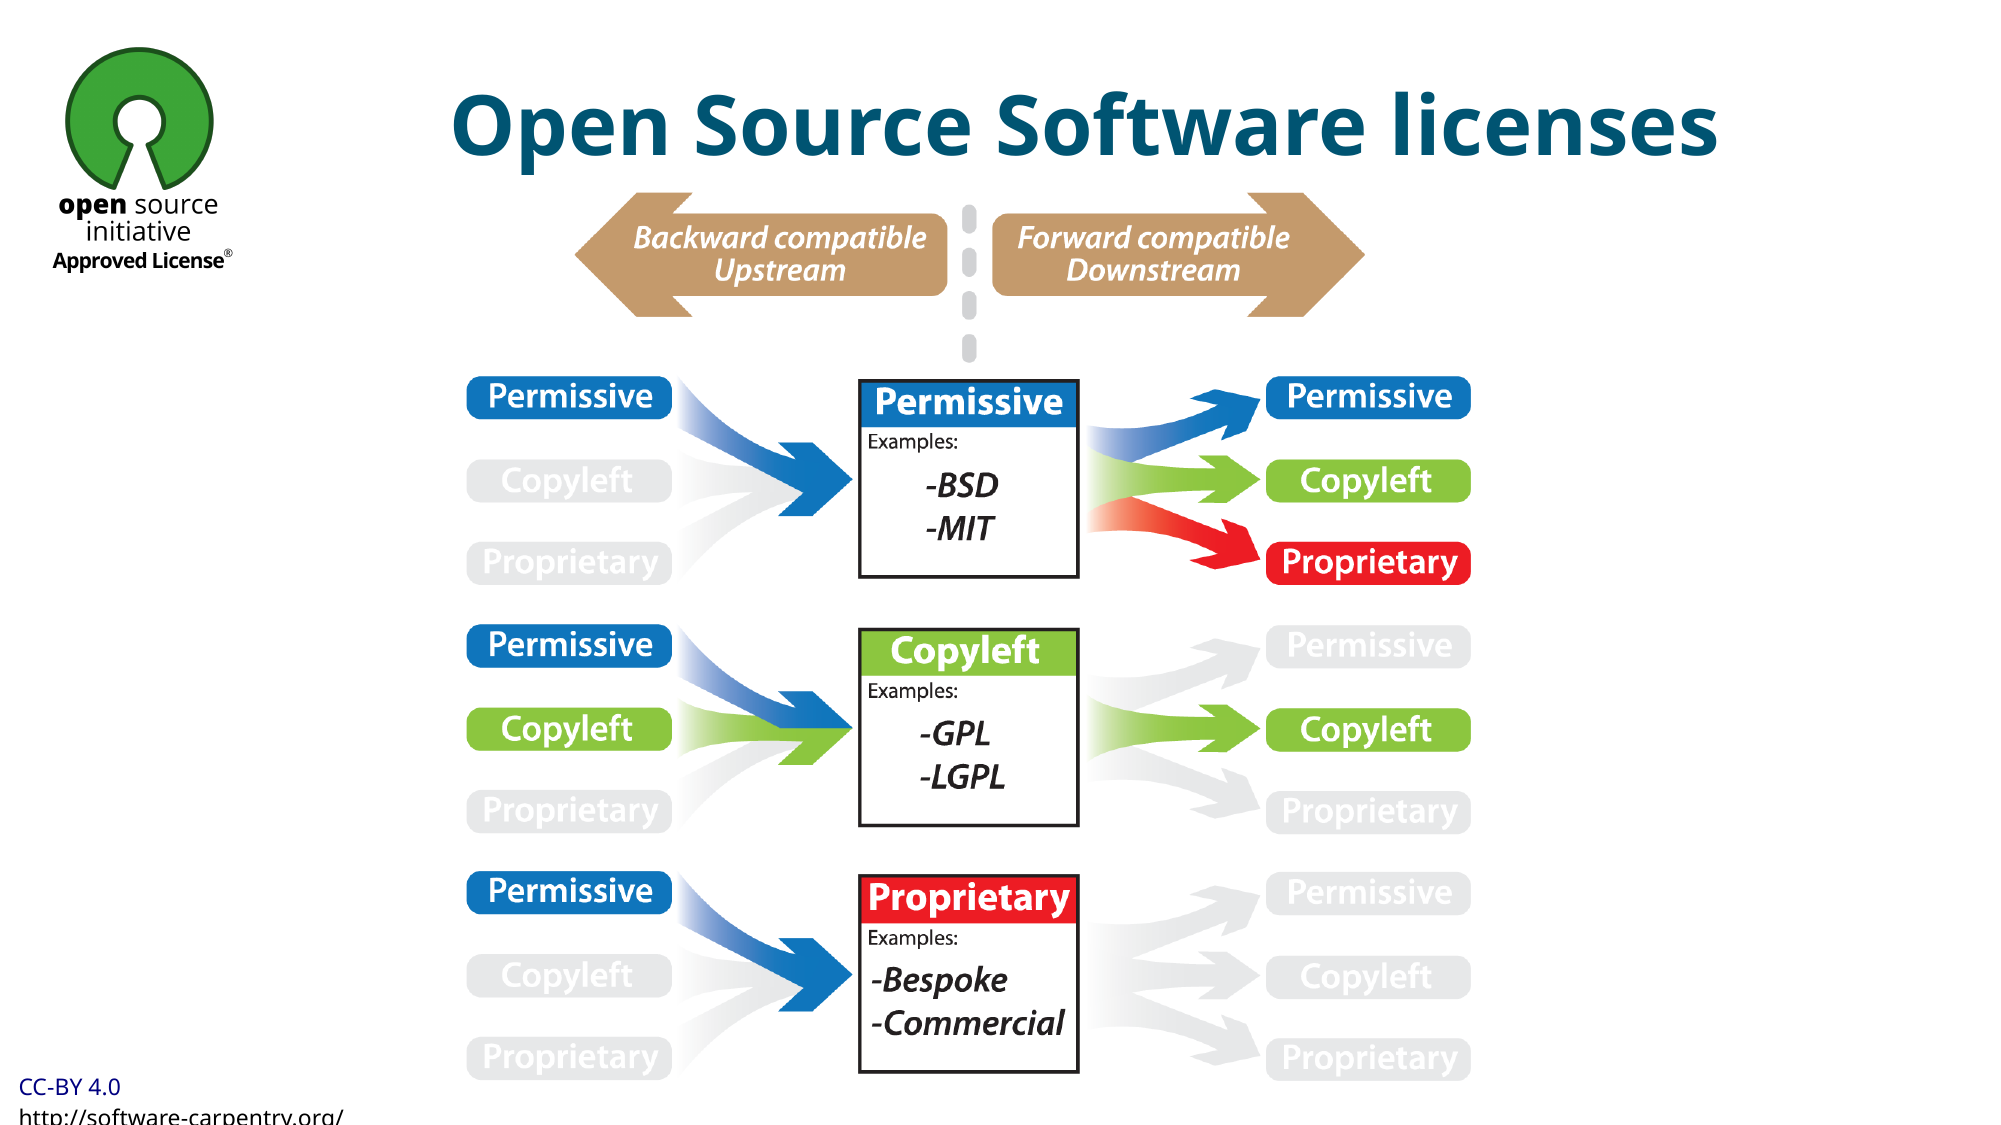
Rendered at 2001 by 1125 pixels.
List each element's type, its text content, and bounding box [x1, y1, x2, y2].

picture [47, 32, 236, 284]
text_box Open Source Software licenses [434, 59, 1566, 212]
text_box CC-BY 4.0 http://software-carpentry.org/ [3, 1063, 319, 1125]
picture [460, 186, 1477, 1087]
